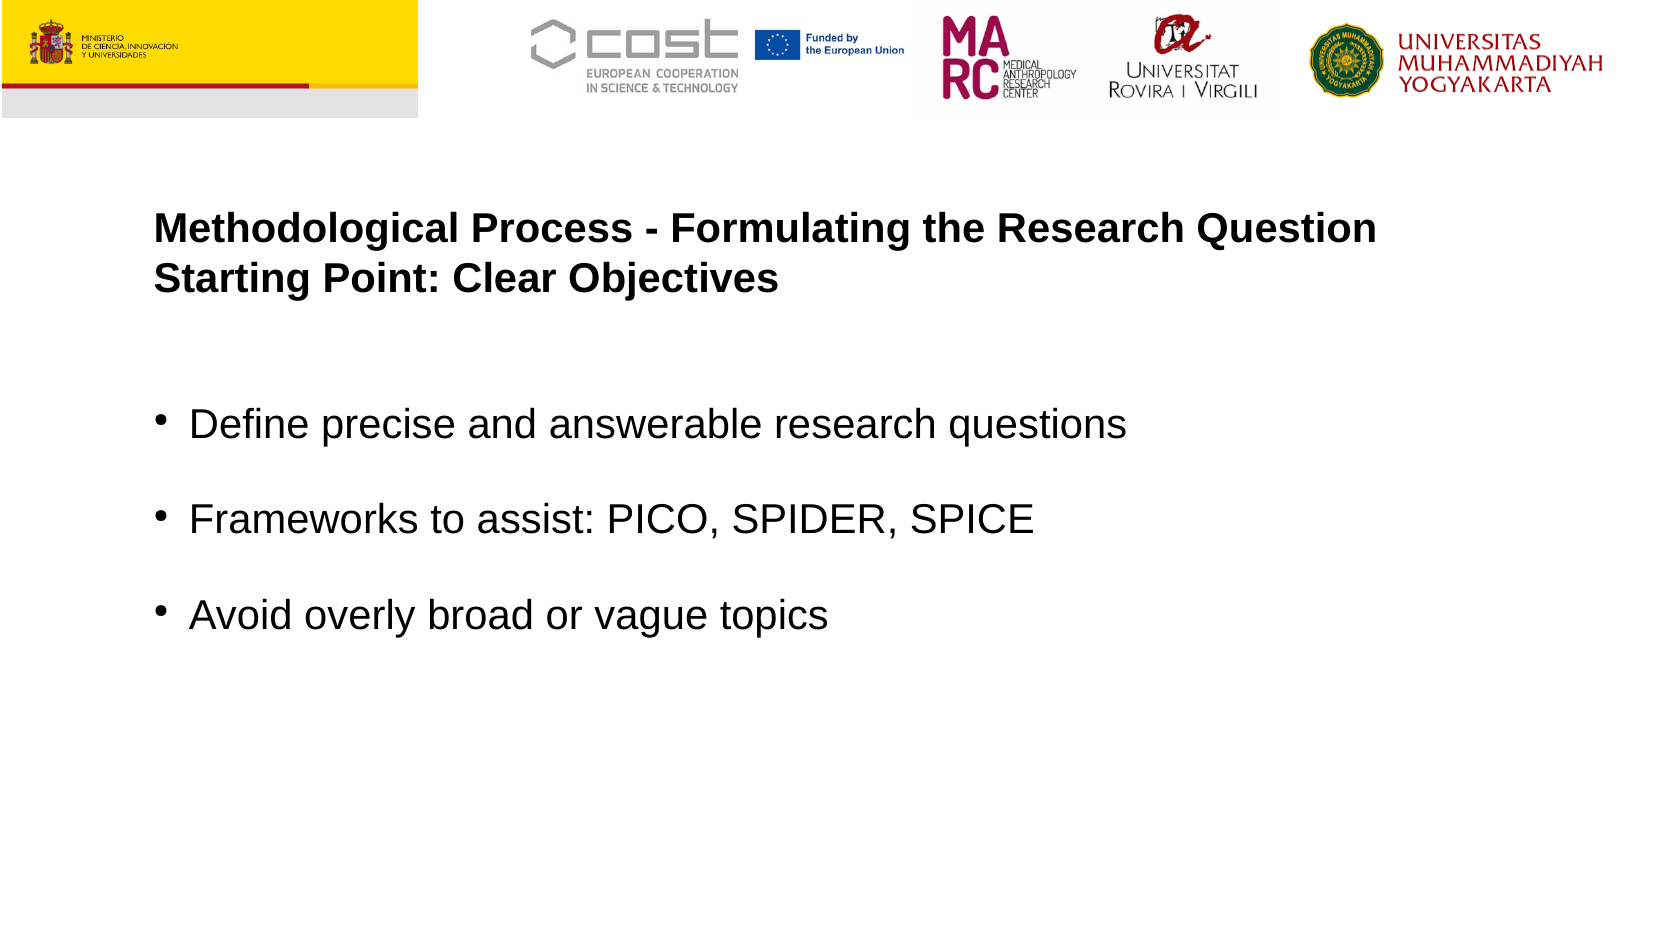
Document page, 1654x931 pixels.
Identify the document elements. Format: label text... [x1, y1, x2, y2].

picture [2, 0, 1278, 119]
picture [1302, 14, 1613, 112]
text_box Methodological Process - Formulating the Research Question Starting Point: Clear Objectives Define precise and answerable research questions Frameworks to assist: PICO, SPIDER, SPICE Avoid overly broad or vague topics [82, 200, 1552, 845]
